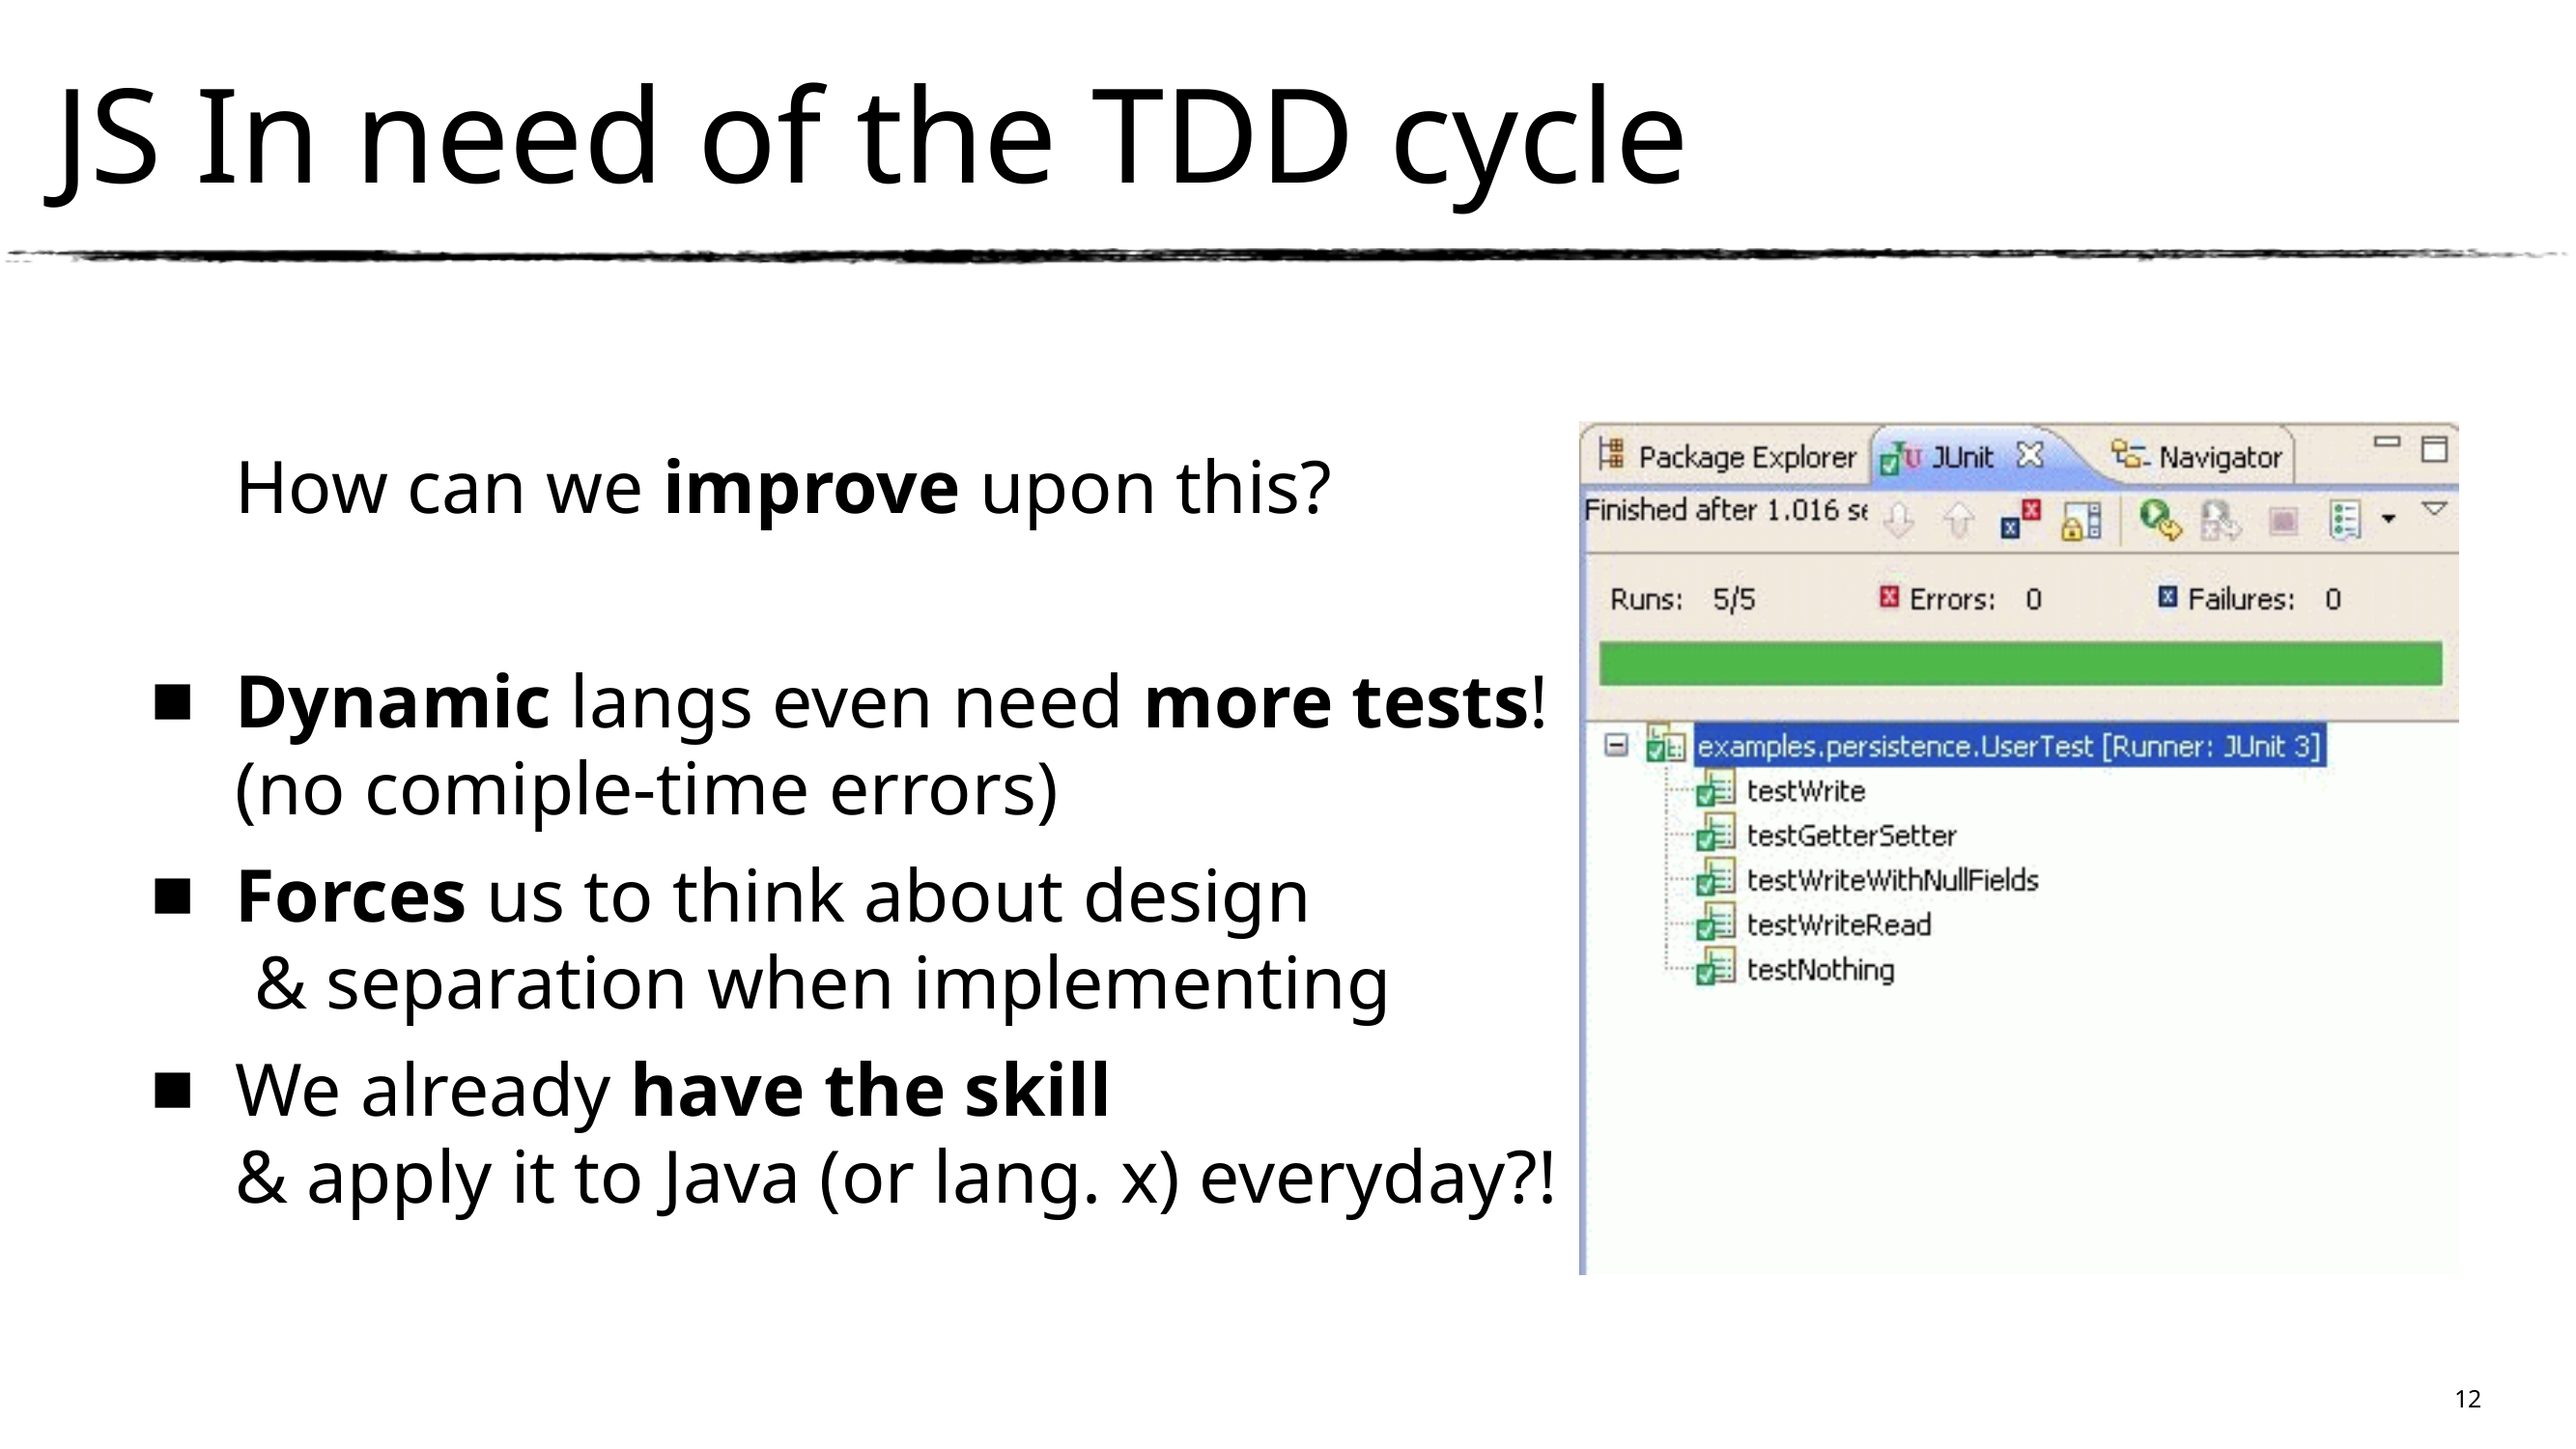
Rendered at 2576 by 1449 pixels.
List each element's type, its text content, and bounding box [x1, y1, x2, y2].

picture [0, 248, 2576, 268]
text_box How can we improve upon this? Dynamic langs even need more tests! (no comiple-time errors) Forces us to think about design & separation when implementing We already have the skill & apply it to Java (or lang. x) everyday?! [116, 326, 2457, 1387]
picture [1579, 421, 2459, 1276]
text_box JS In need of the TDD cycle [45, 12, 2528, 250]
text_box <number> [2447, 1376, 2490, 1421]
